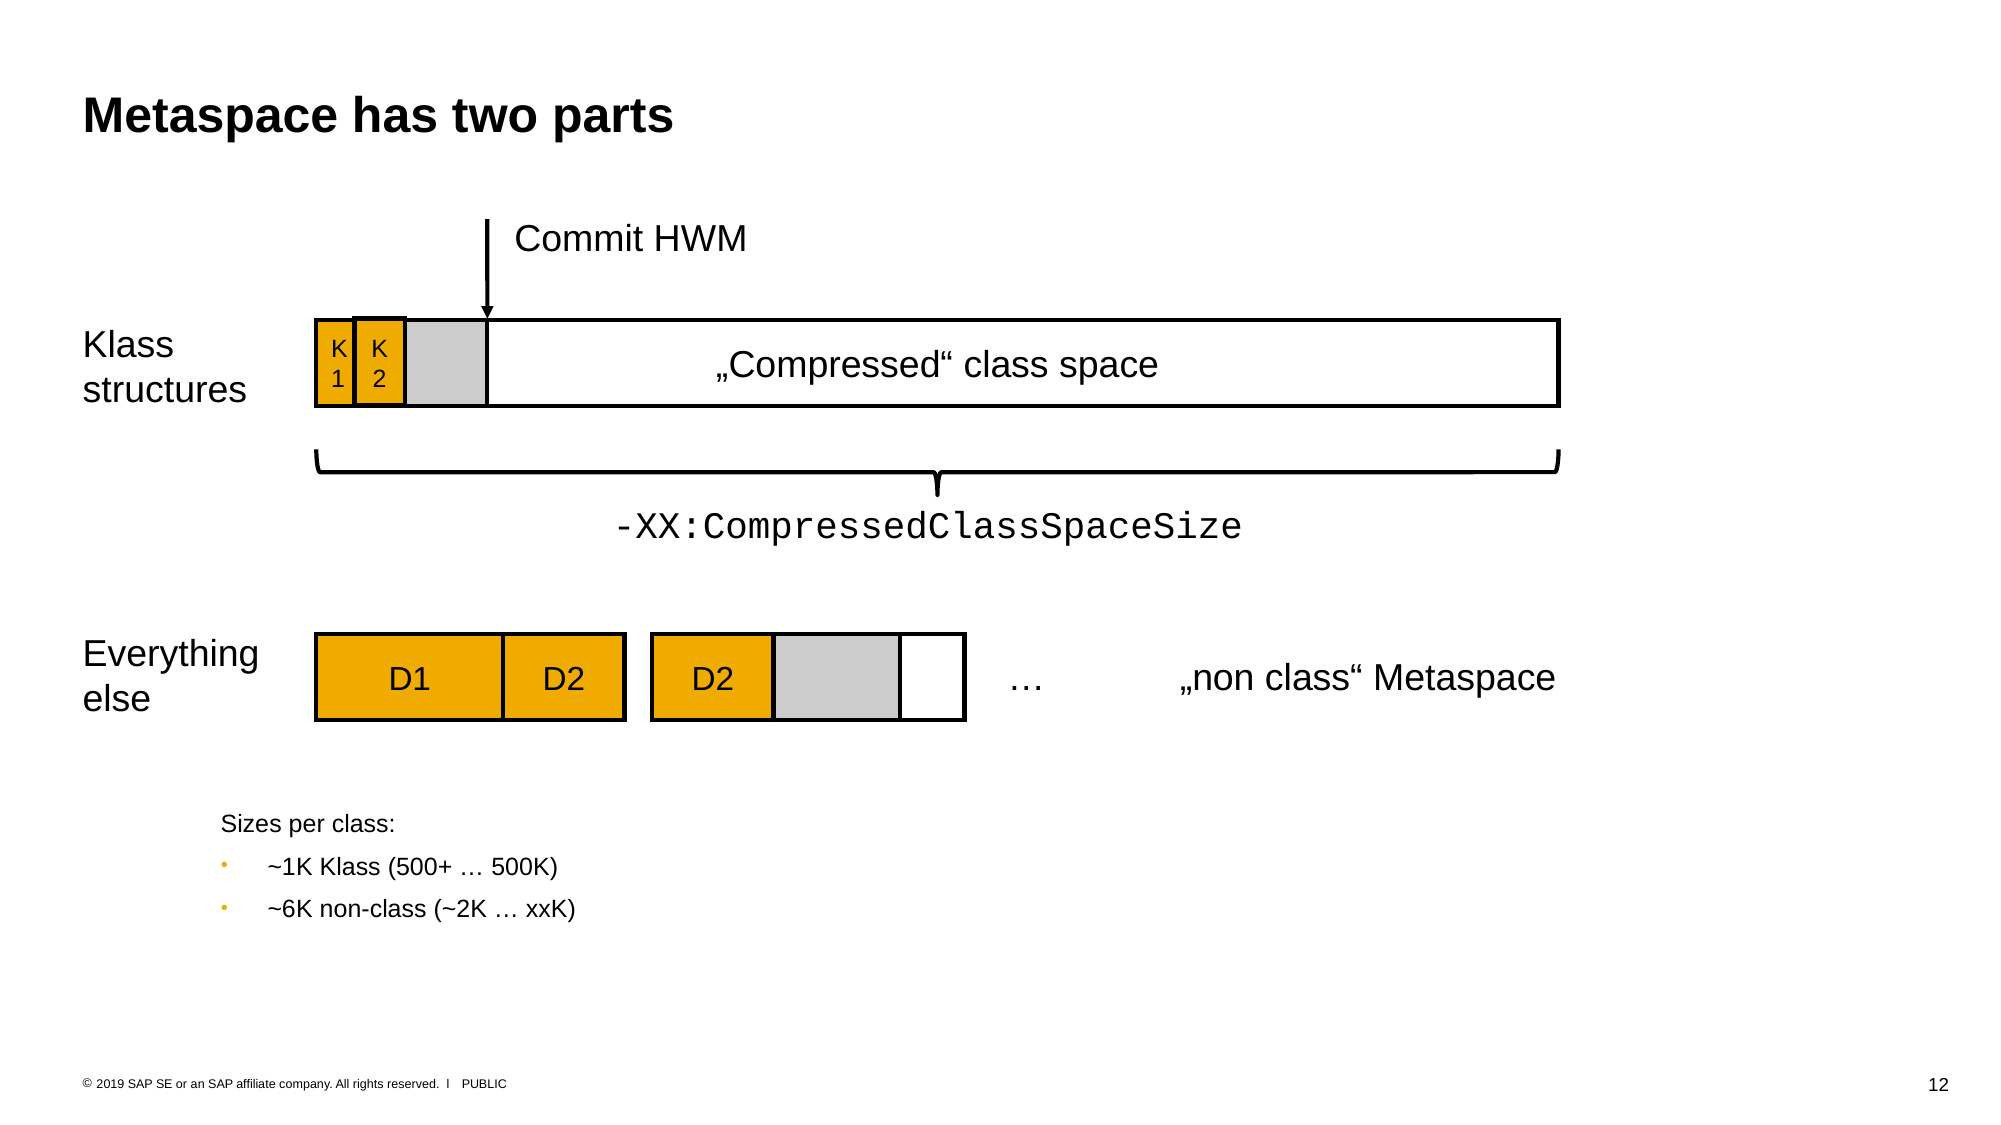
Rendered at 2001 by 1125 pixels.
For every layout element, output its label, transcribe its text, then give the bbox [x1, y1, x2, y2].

text_box „Compressed“ class space [488, 319, 1559, 406]
text_box D2 [503, 634, 625, 721]
text_box -XX:CompressedClassSpaceSize [612, 501, 1244, 611]
title Metaspace has two parts [82, 82, 1918, 144]
text_box K1 [316, 319, 354, 406]
text_box [774, 634, 965, 721]
text_box K2 [354, 318, 405, 406]
text_box [405, 319, 488, 406]
text_box Klass structures [82, 319, 254, 410]
text_box Commit HWM [514, 213, 748, 260]
text_box … [1007, 653, 1050, 699]
text_box D2 [652, 634, 774, 721]
text_box Everything else [82, 629, 270, 720]
text_box „non class“ Metaspace [1179, 653, 1557, 699]
text_box D1 [316, 634, 503, 721]
text_box Sizes per class: ~1K Klass (500+ … 500K) ~6K non-class (~2K … xxK) [220, 807, 1245, 966]
